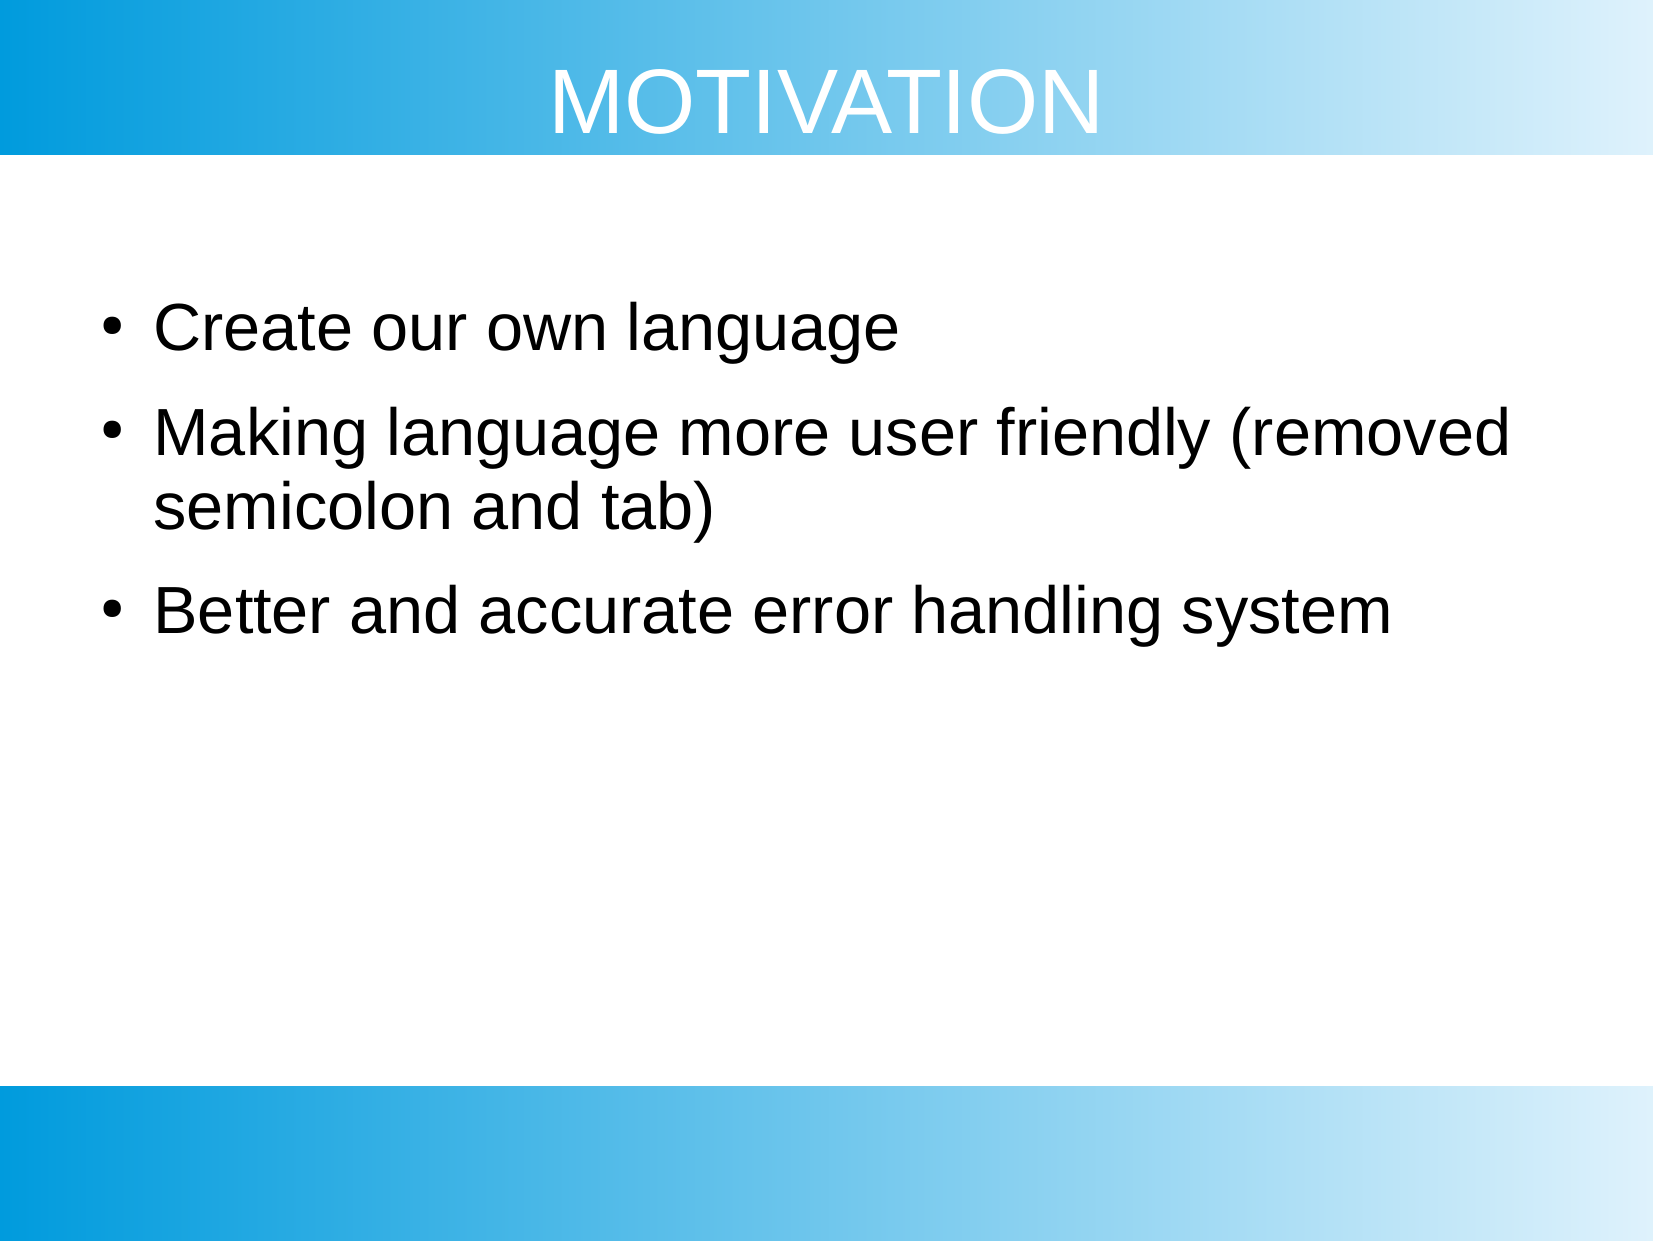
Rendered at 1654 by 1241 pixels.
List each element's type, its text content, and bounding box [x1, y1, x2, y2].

title MOTIVATION [82, 49, 1571, 155]
list Create our own language Making language more user friendly (removed semicolon and tab) Better and accurate error handling system [82, 290, 1571, 1010]
